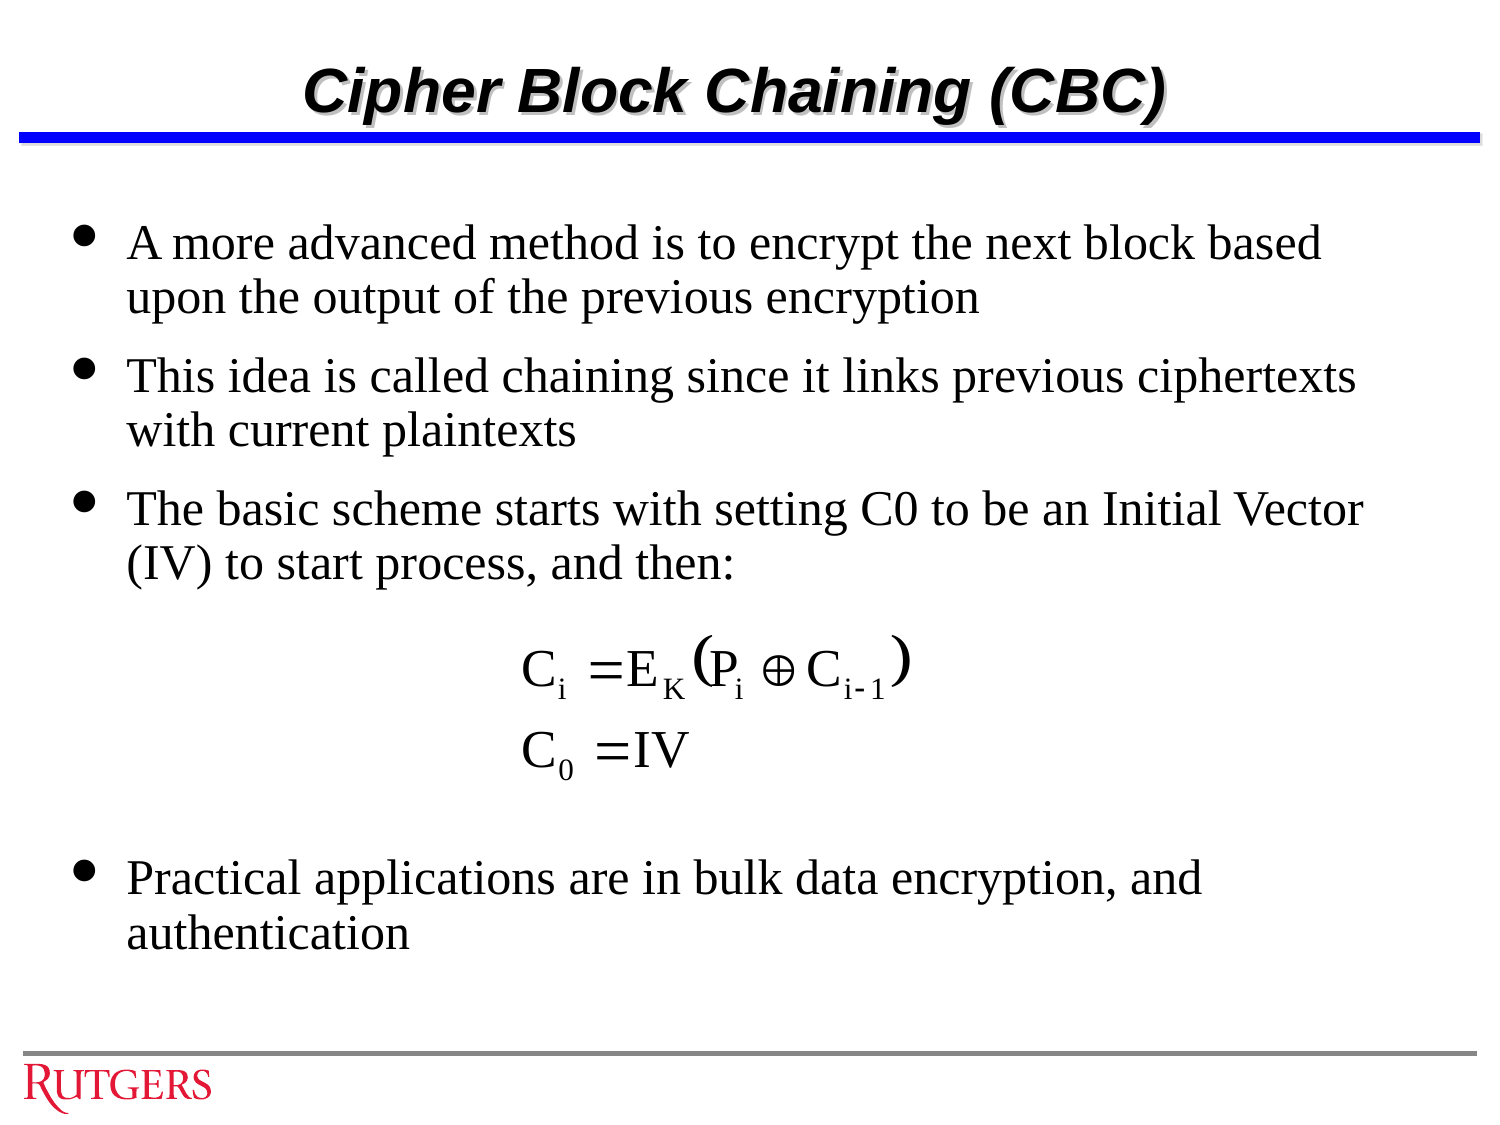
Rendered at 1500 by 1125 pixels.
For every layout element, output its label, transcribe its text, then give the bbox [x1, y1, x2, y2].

chart [513, 633, 915, 794]
title Cipher Block Chaining (CBC) [62, 37, 1426, 133]
list A more advanced method is to encrypt the next block based upon the output of the previous encryption This idea is called chaining since it links previous ciphertexts with current plaintexts The basic scheme starts with setting C0 to be an Initial Vector (IV) to start process, and then: Practical applications are in bulk data encryption, and authentication [55, 209, 1424, 1038]
